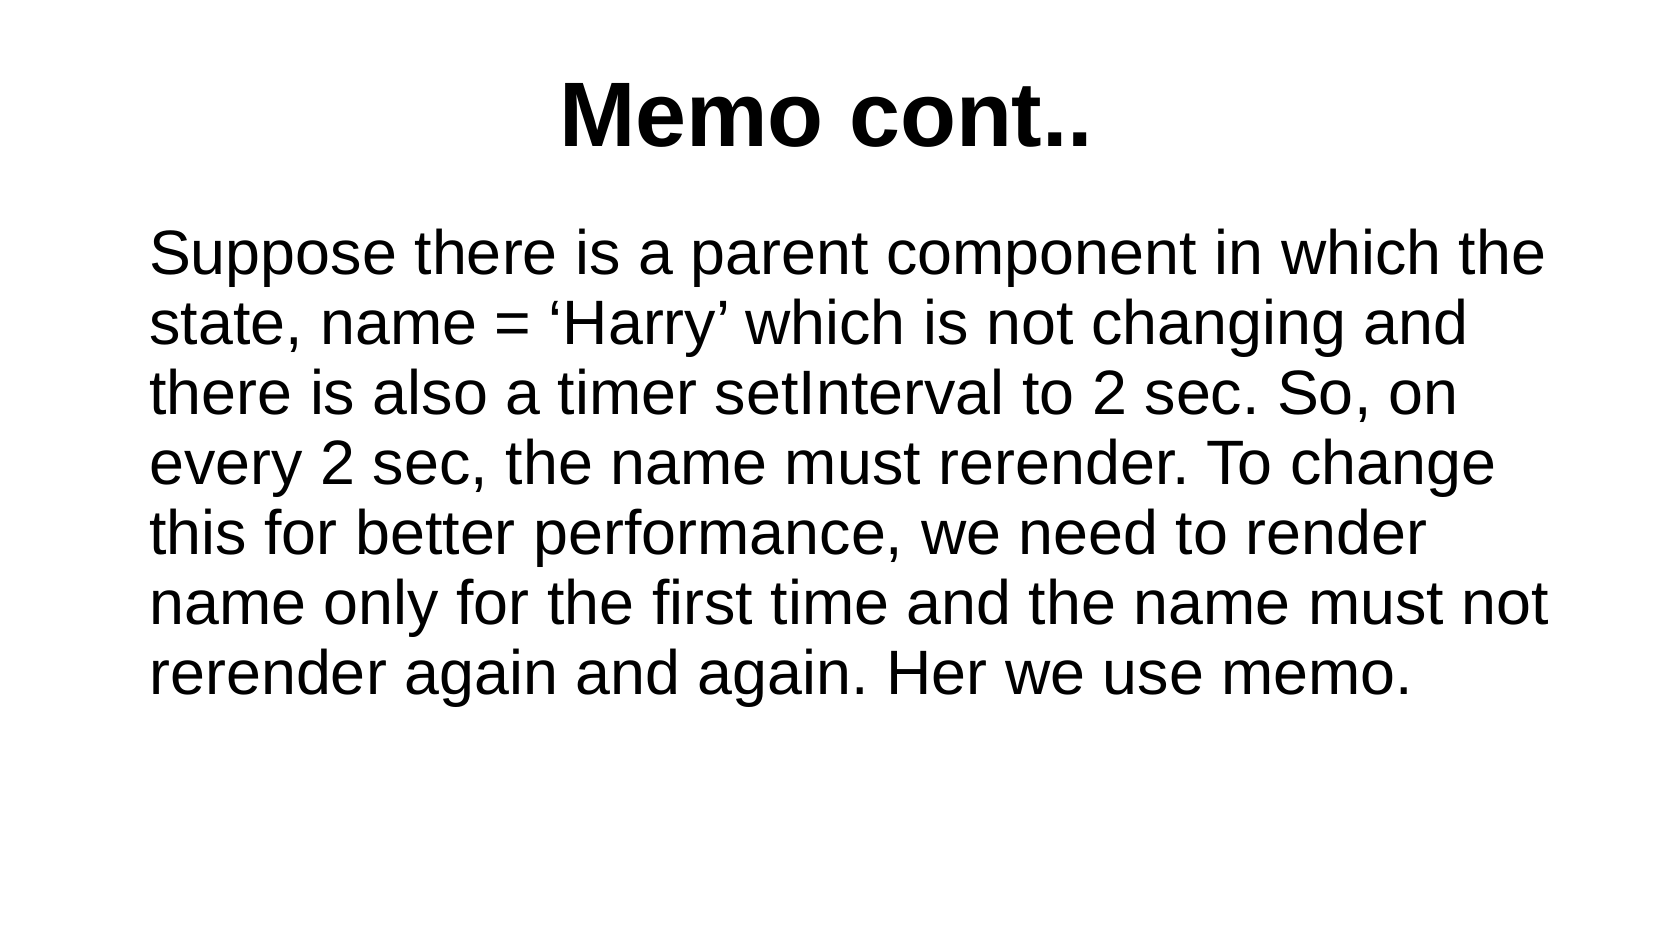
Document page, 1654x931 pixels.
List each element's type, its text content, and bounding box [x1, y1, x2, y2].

title Memo cont.. [82, 37, 1571, 193]
list Suppose there is a parent component in which the state, name = ‘Harry’ which is not changing and there is also a timer setInterval to 2 sec. So, on every 2 sec, the name must rerender. To change this for better performance, we need to render name only for the first time and the name must not rerender again and again. Her we use memo. [82, 217, 1571, 758]
